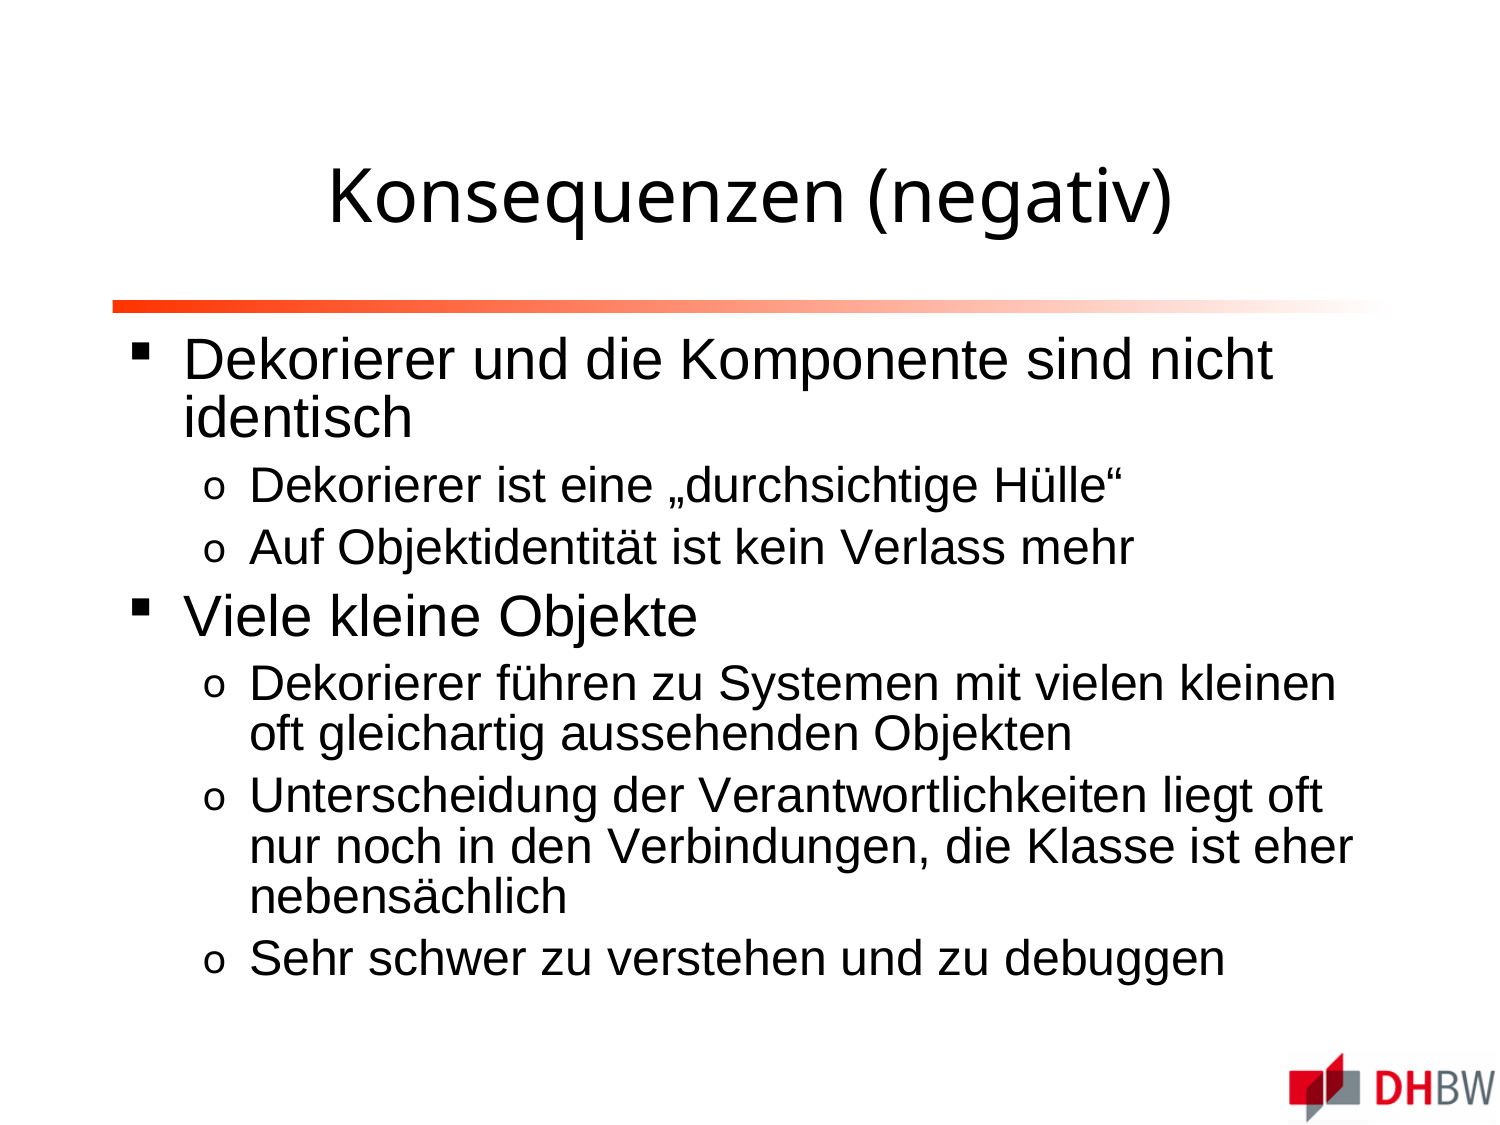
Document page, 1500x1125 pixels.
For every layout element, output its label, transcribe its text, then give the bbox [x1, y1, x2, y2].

list Dekorierer und die Komponente sind nicht identisch Dekorierer ist eine „durchsichtige Hülle“ Auf Objektidentität ist kein Verlass mehr Viele kleine Objekte Dekorierer führen zu Systemen mit vielen kleinen oft gleichartig aussehenden Objekten Unterscheidung der Verantwortlichkeiten liegt oft nur noch in den Verbindungen, die Klasse ist eher nebensächlich Sehr schwer zu verstehen und zu debuggen [112, 324, 1388, 1051]
picture [1288, 1051, 1496, 1124]
title Konsequenzen (negativ) [112, 99, 1388, 288]
